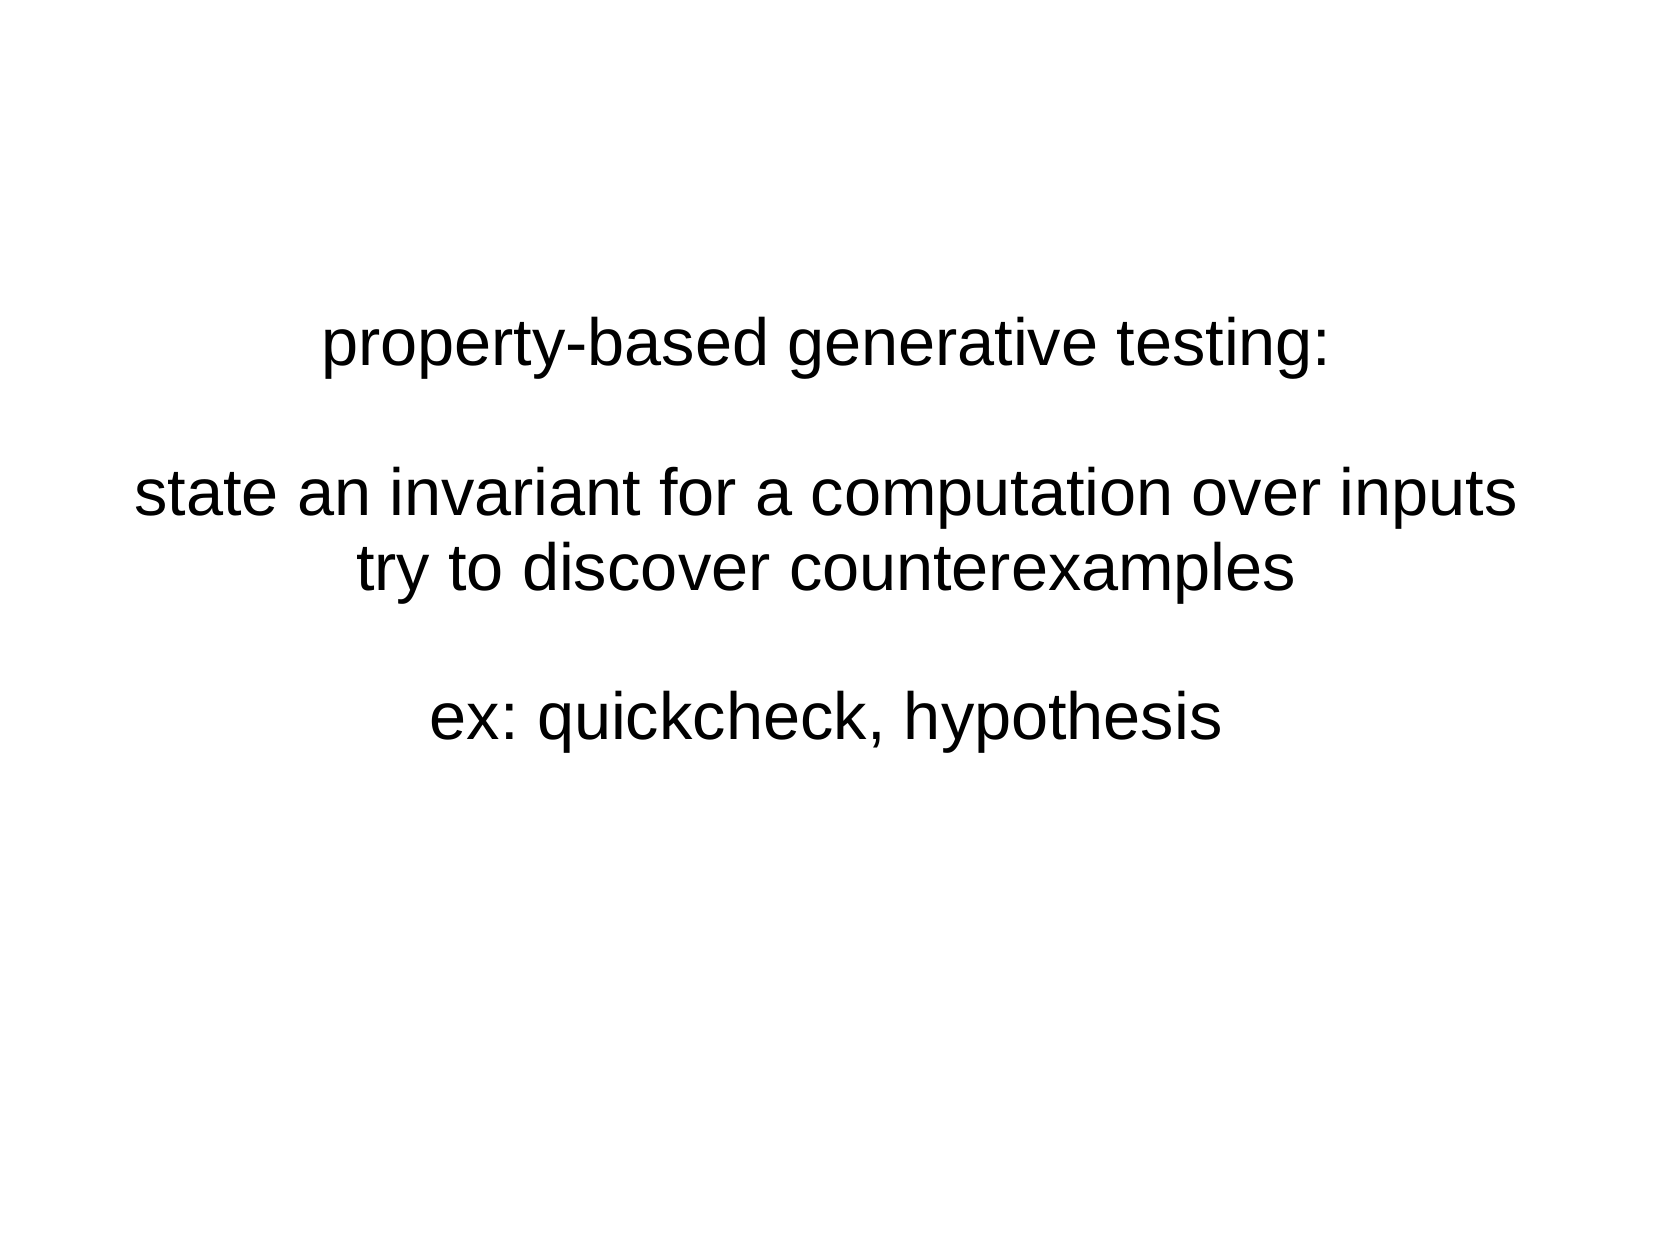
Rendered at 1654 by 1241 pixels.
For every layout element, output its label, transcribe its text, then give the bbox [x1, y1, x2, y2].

subtitle property-based generative testing: state an invariant for a computation over inputs try to discover counterexamples ex: quickcheck, hypothesis [82, 49, 1571, 1010]
